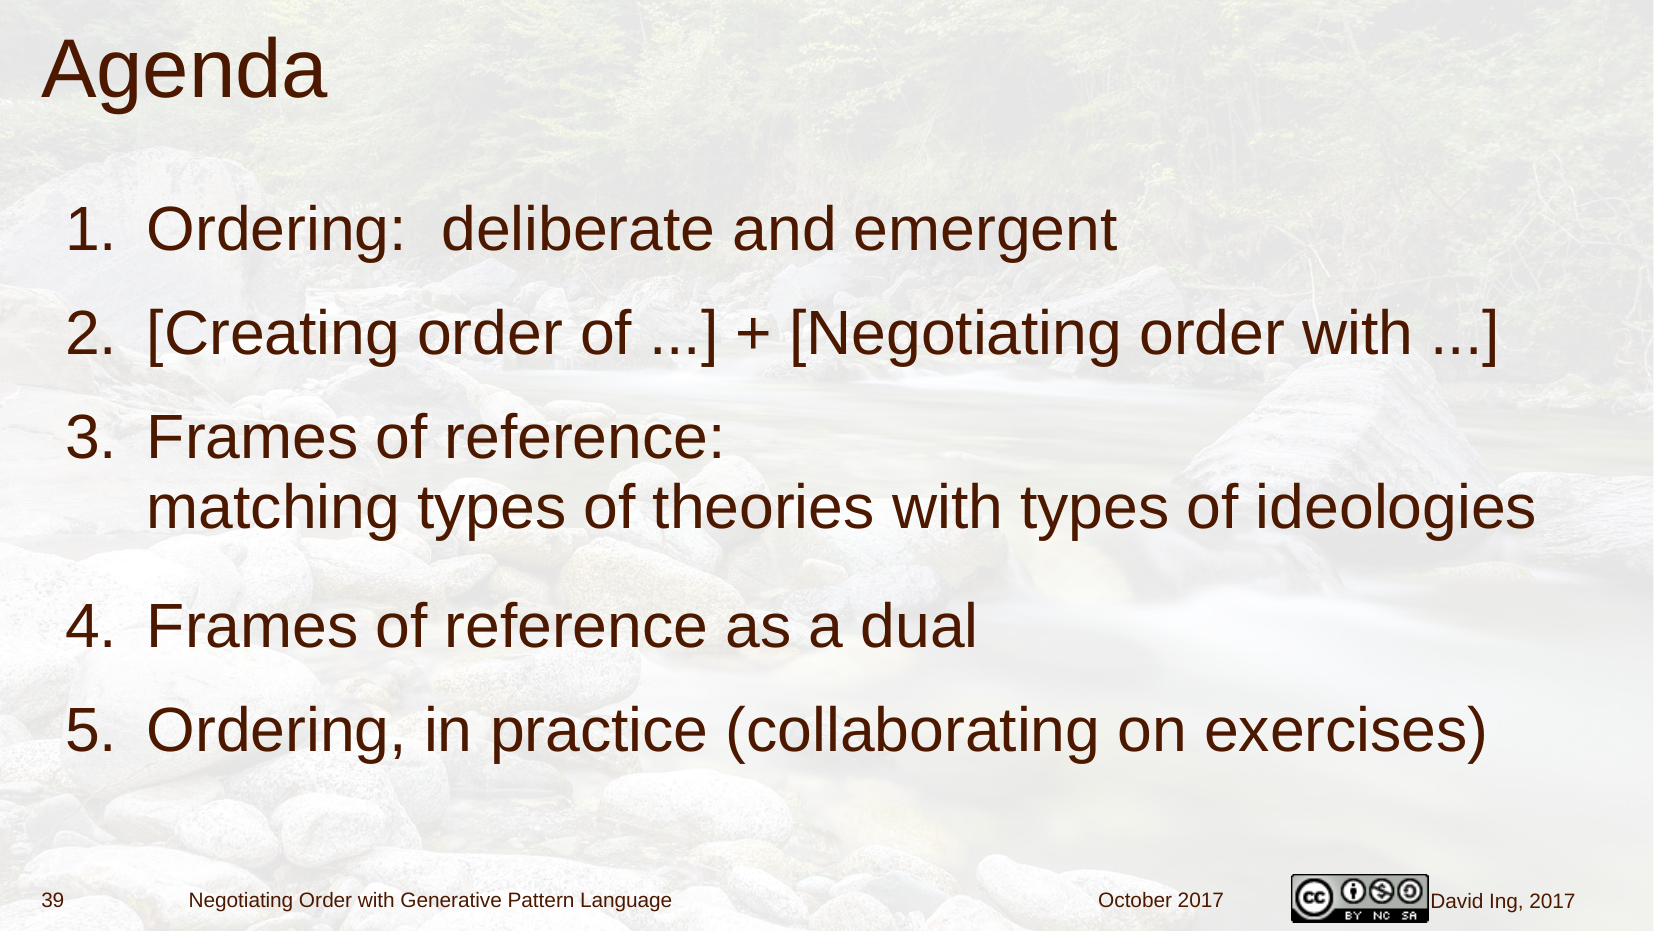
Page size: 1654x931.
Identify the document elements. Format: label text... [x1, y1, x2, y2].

table_cell [344, 791, 455, 900]
table_cell Frames of reference: matching types of theories with types of ideologies [132, 394, 1590, 583]
table_cell [Creating order of ...] + [Negotiating order with ...] [132, 290, 1590, 394]
table_cell Frames of reference as a dual [132, 583, 1590, 687]
picture [0, 0, 1654, 931]
table_header Ordering: deliberate and emergent [132, 186, 1590, 290]
table_cell 5. [31, 687, 132, 791]
table_cell [132, 791, 233, 900]
table_cell [233, 791, 344, 900]
table_cell [31, 791, 132, 900]
table_cell [455, 791, 571, 900]
table_cell 4. [31, 583, 132, 687]
table_cell Ordering, in practice (collaborating on exercises) [132, 687, 1590, 791]
title Agenda [41, 30, 1613, 126]
table_cell [571, 791, 1590, 900]
table_cell 2. [31, 290, 132, 394]
table_cell 3. [31, 394, 132, 583]
table_header 1. [31, 186, 132, 290]
